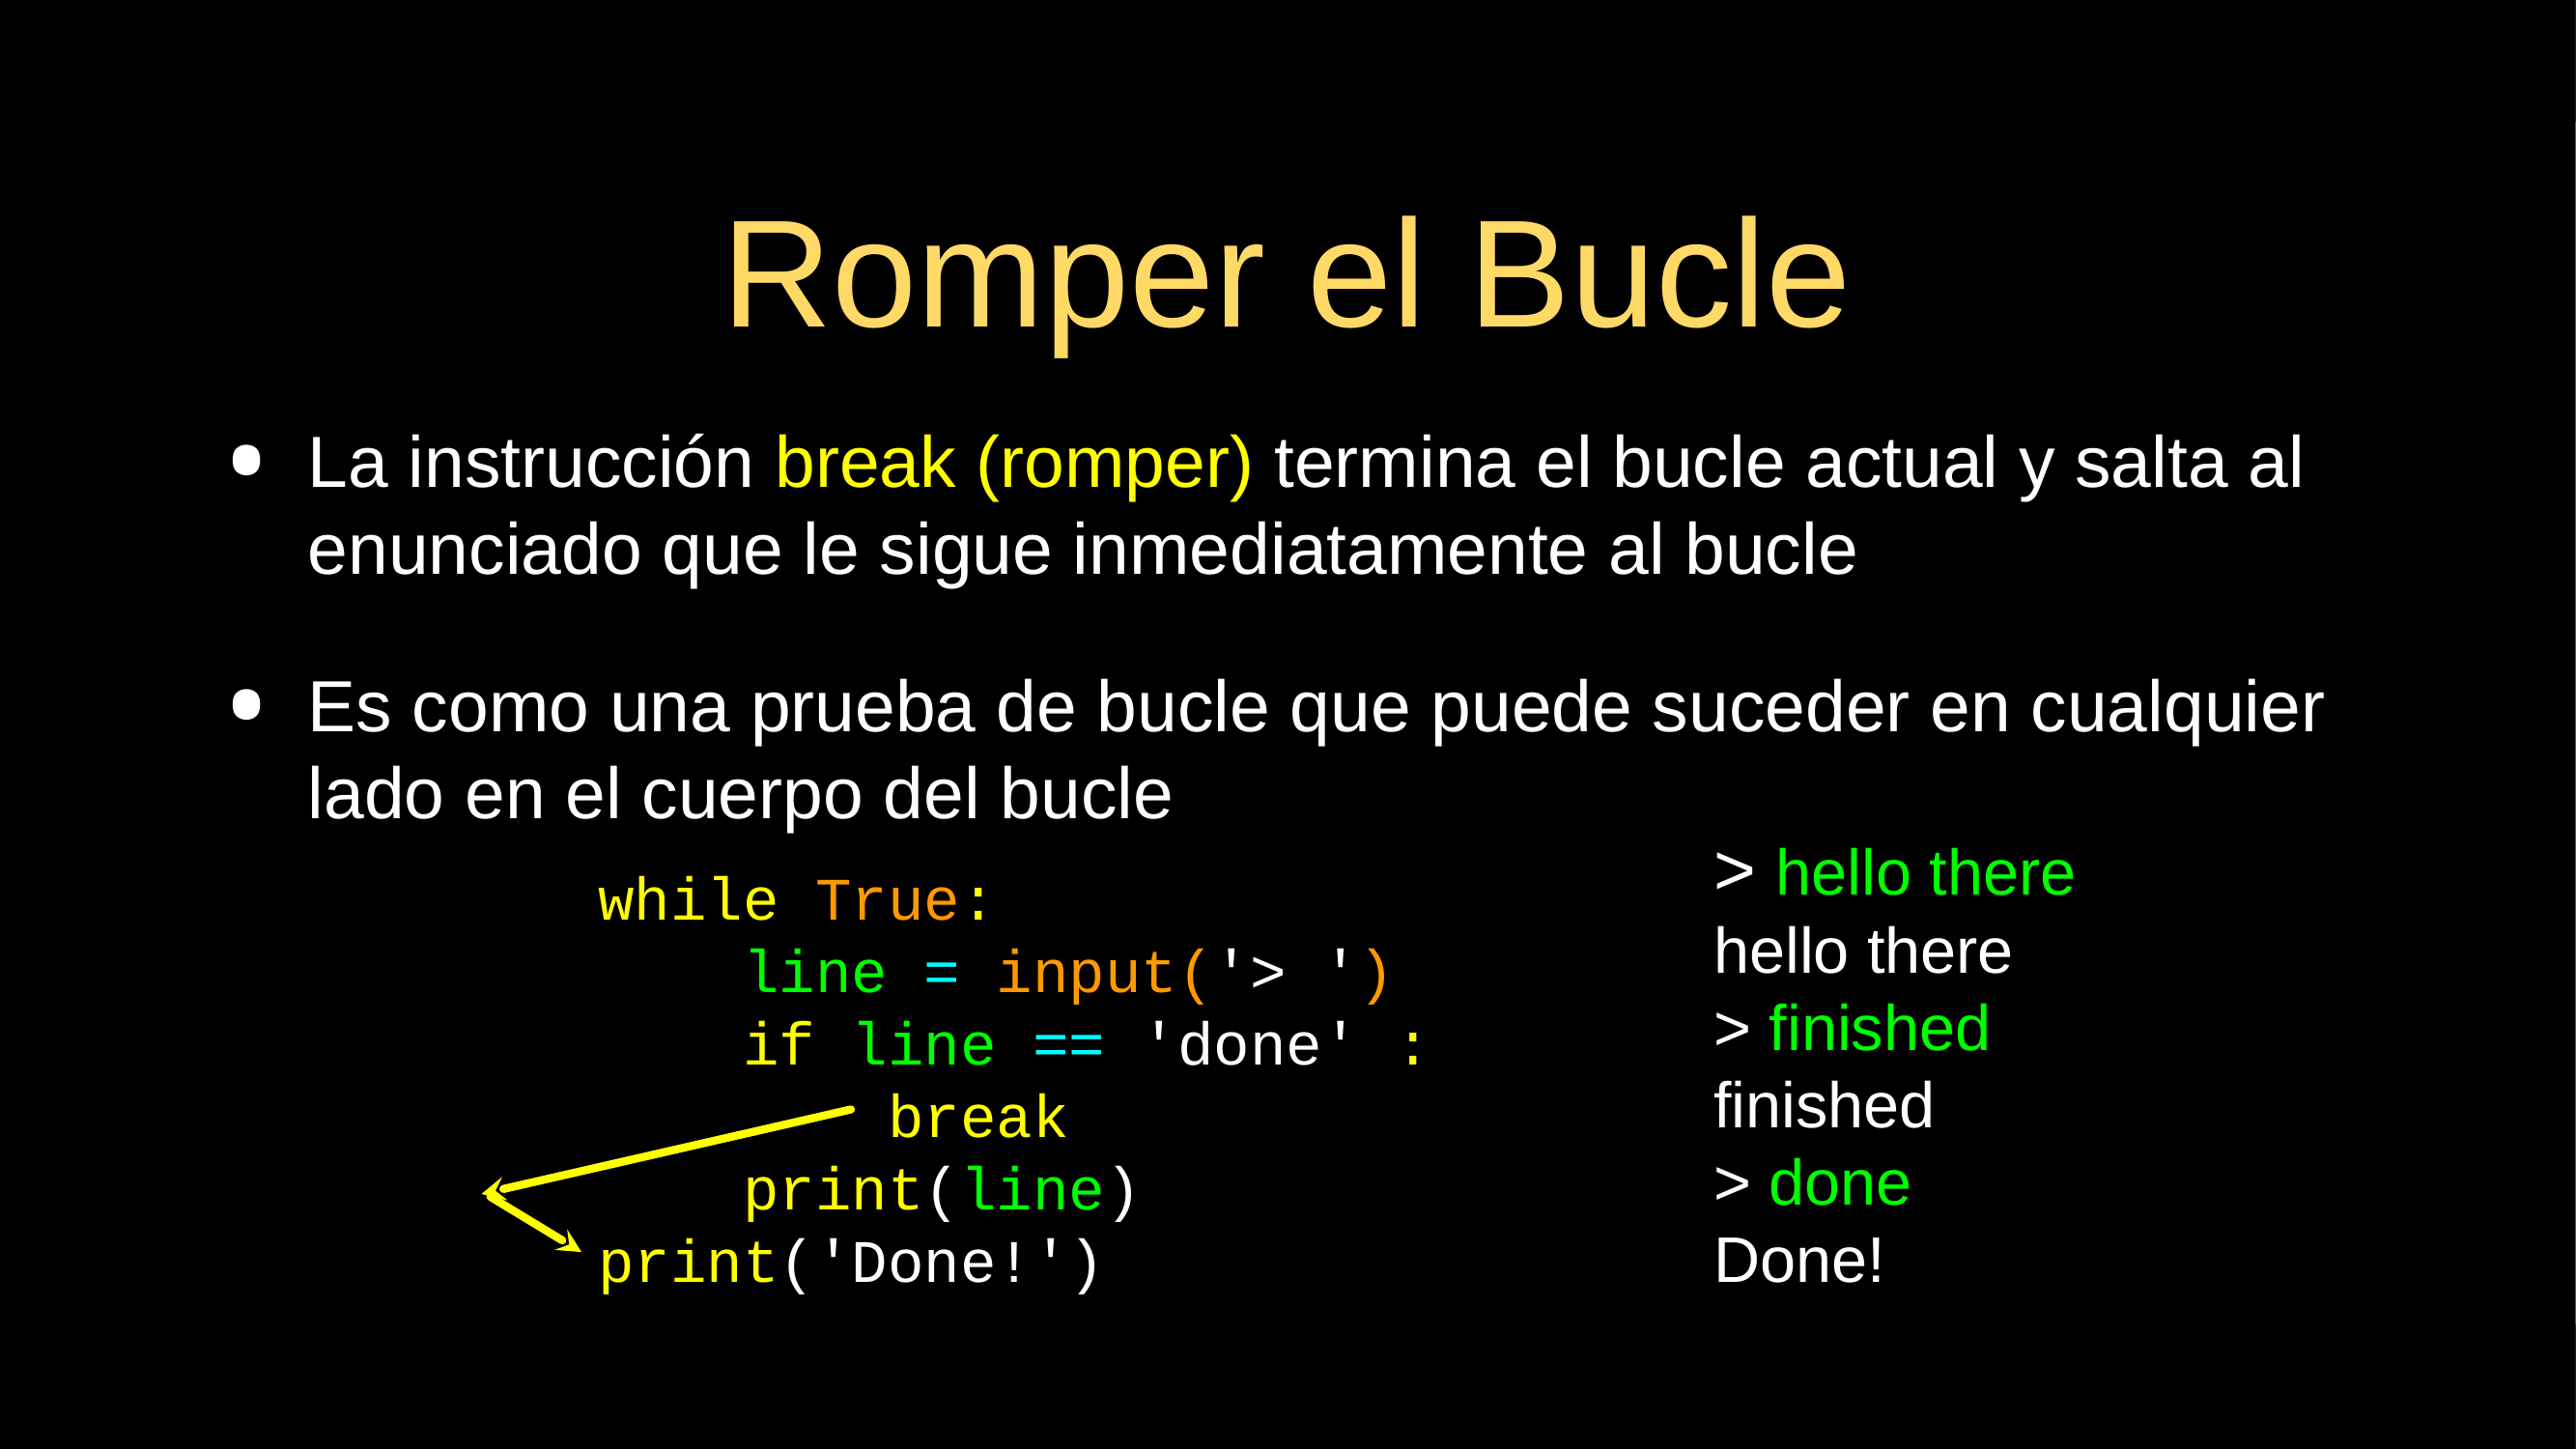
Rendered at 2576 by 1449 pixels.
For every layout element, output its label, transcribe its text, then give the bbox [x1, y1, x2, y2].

list La instrucción break (romper) termina el bucle actual y salta al enunciado que le sigue inmediatamente al bucle Es como una prueba de bucle que puede suceder en cualquier lado en el cuerpo del bucle [183, 410, 2392, 838]
title Romper el Bucle [183, 129, 2391, 403]
text_box > hello there hello there > finished finished > done Done! [1713, 838, 2100, 1293]
text_box while True: line = input('> ') if line == 'done' : break print(line) print('Done!') [598, 840, 1618, 1314]
